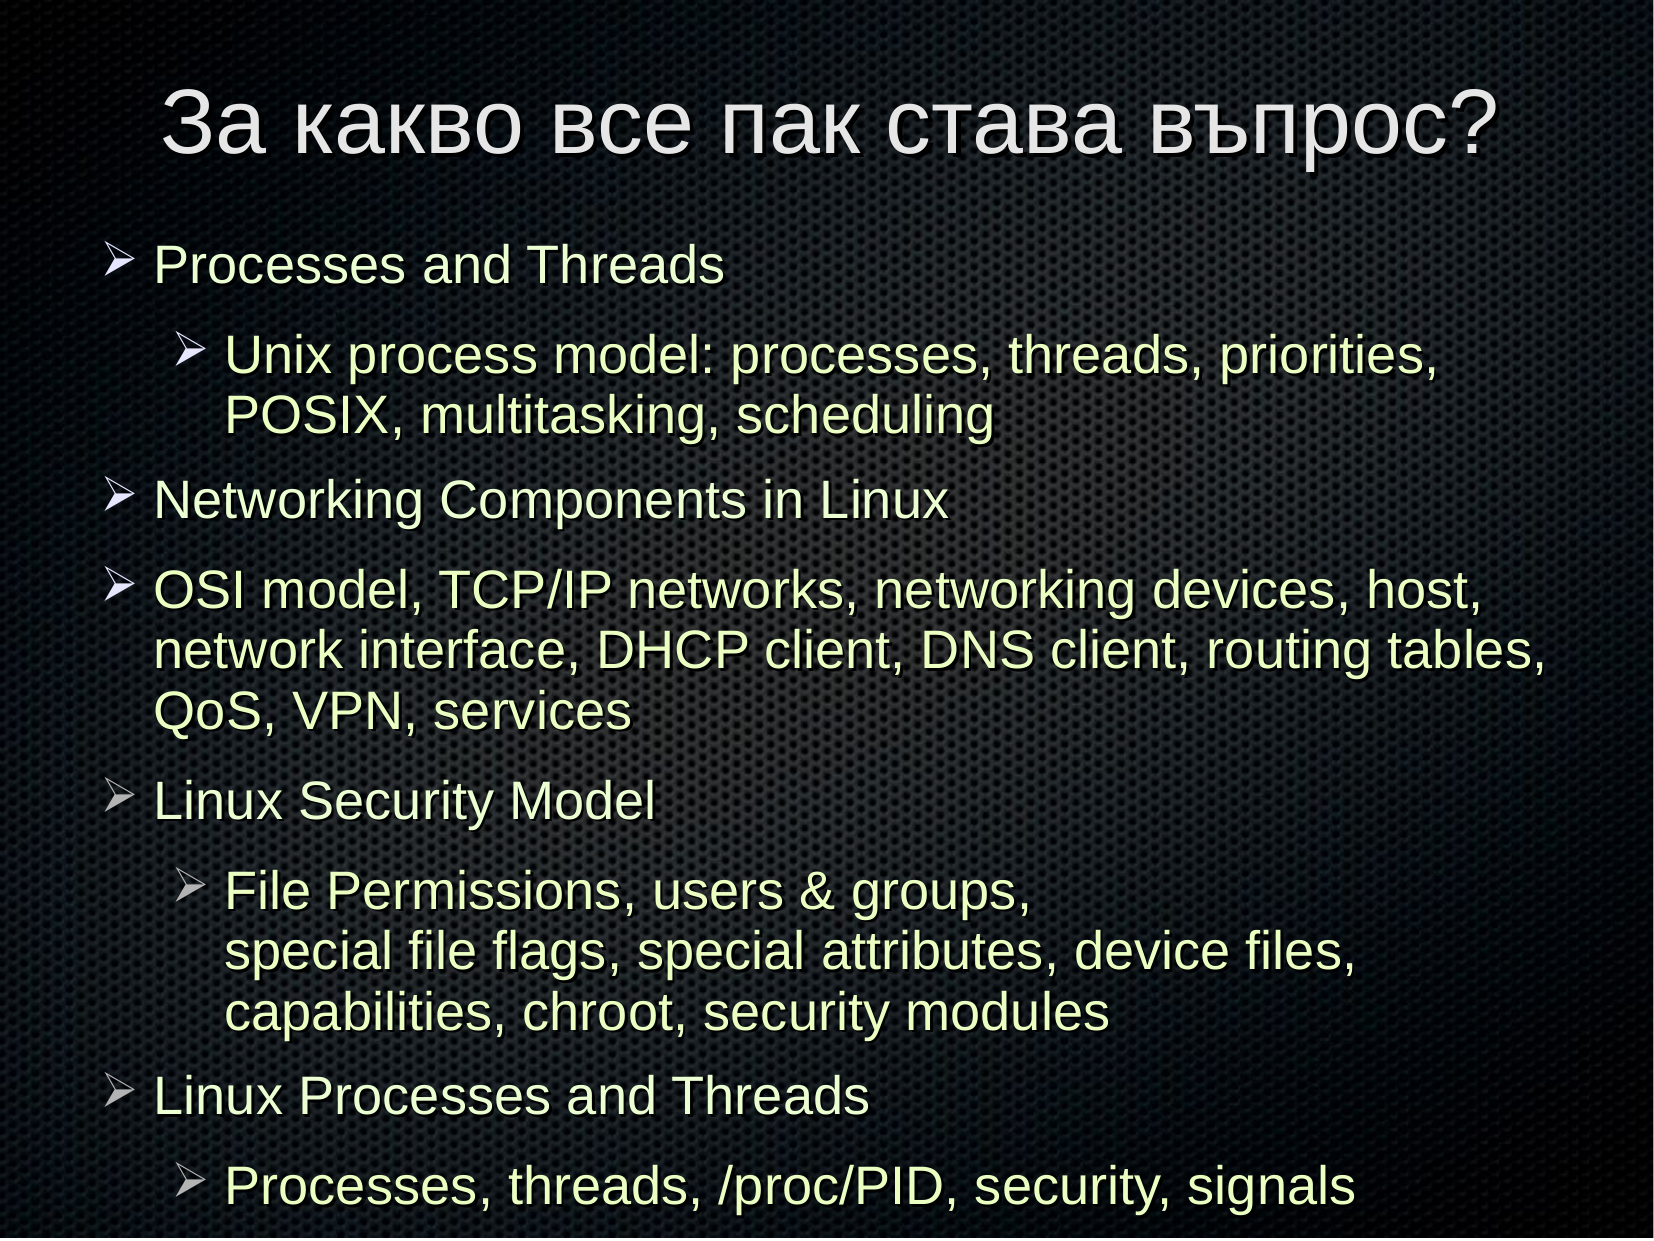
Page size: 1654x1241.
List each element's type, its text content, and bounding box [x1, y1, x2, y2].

picture [0, 0, 1654, 1238]
title За какво все пак става въпрос? [86, 25, 1576, 218]
list Processes and Threads Unix process model: processes, threads, priorities, POSIX, multitasking, scheduling Networking Components in Linux OSI model, TCP/IP networks, networking devices, host, network interface, DHCP client, DNS client, routing tables, QoS, VPN, services Linux Security Model File Permissions, users & groups, special file flags, special attributes, device files, capabilities, chroot, security modules Linux Processes and Threads Processes, threads, /proc/PID, security, signals [82, 144, 1571, 1217]
